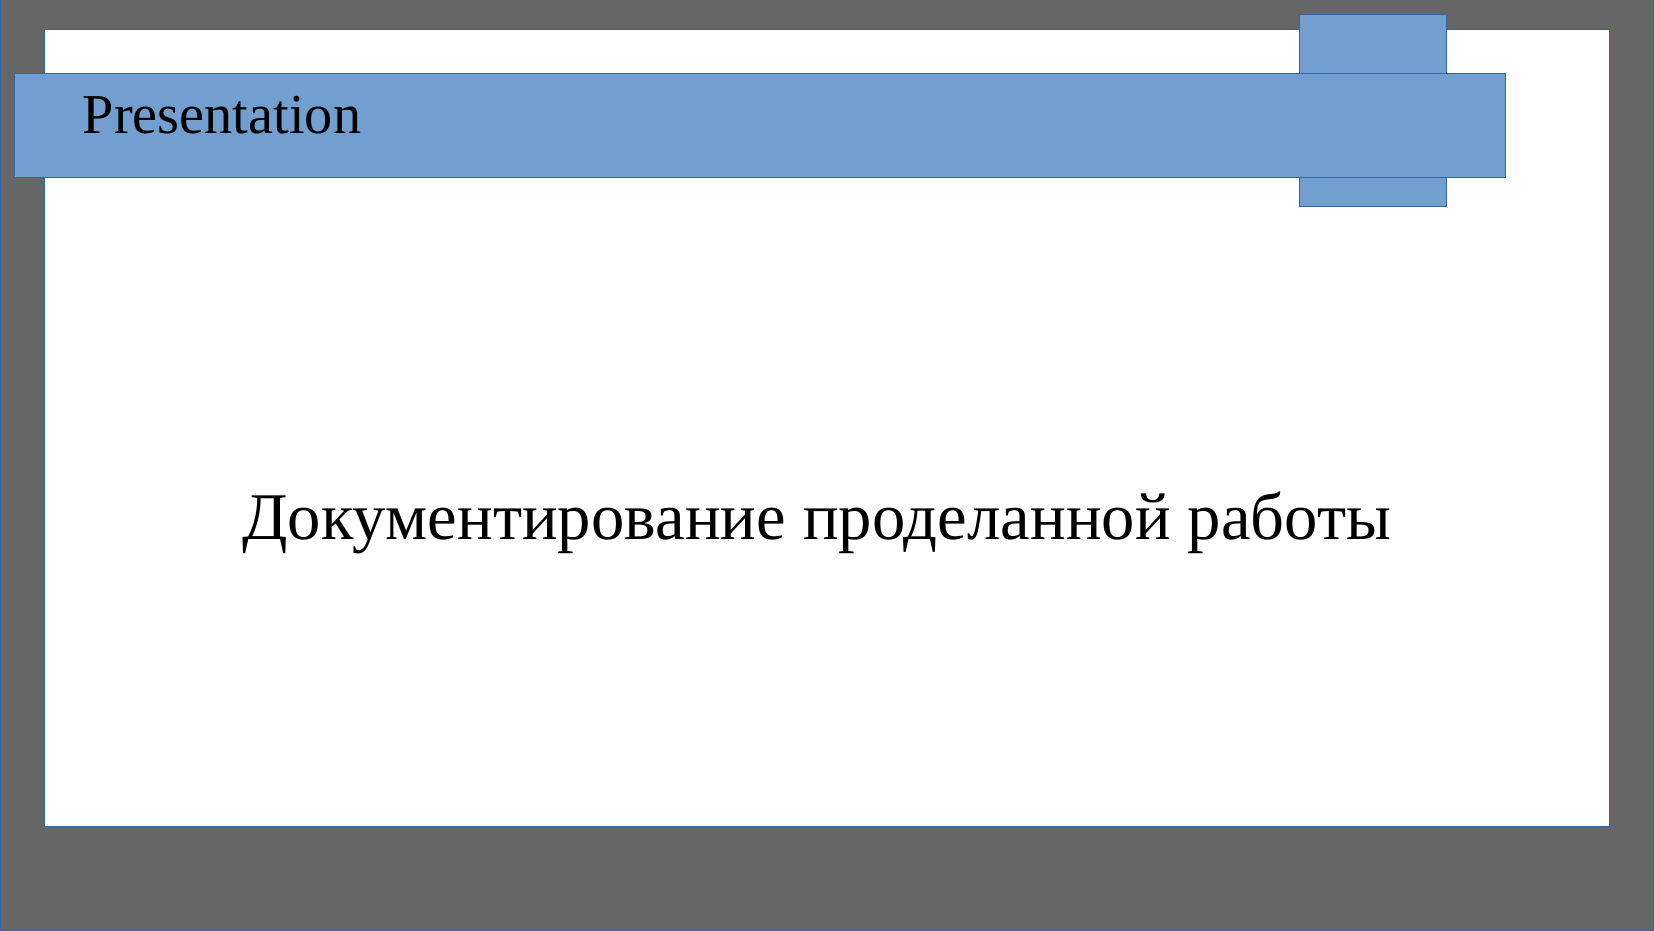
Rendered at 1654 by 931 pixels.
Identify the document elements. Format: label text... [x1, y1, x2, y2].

subtitle Документирование проделанной работы [88, 221, 1565, 813]
title Presentation [82, 37, 1571, 193]
